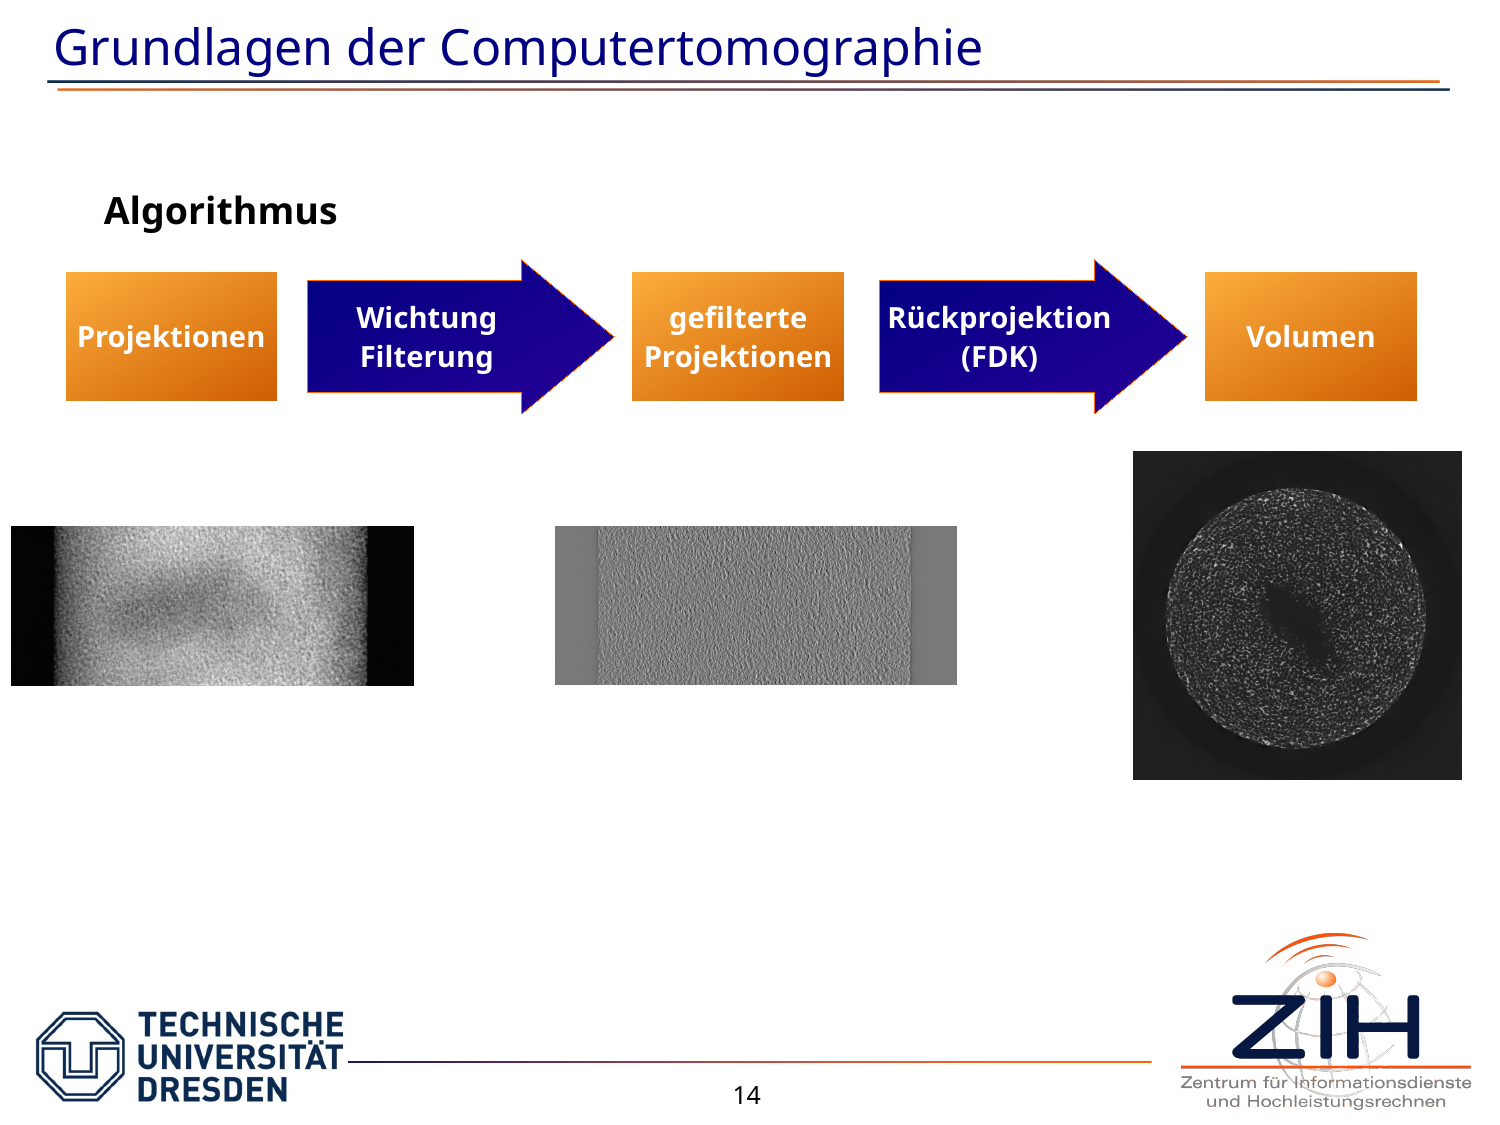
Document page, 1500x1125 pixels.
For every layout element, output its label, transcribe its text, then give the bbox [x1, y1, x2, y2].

picture [35, 1011, 343, 1102]
text_box Wichtung Filterung [307, 259, 615, 414]
title Grundlagen der Computertomographie [53, 12, 1453, 81]
text_box Algorithmus [89, 176, 414, 230]
text_box gefilterte Projektionen [631, 271, 845, 402]
text_box Projektionen [65, 271, 278, 402]
picture [1133, 451, 1462, 780]
picture [555, 526, 957, 686]
picture [1181, 933, 1471, 1110]
text_box Rückprojektion (FDK) [879, 259, 1188, 414]
picture [11, 526, 414, 686]
text_box Volumen [1204, 271, 1418, 402]
picture [47, 80, 1450, 91]
